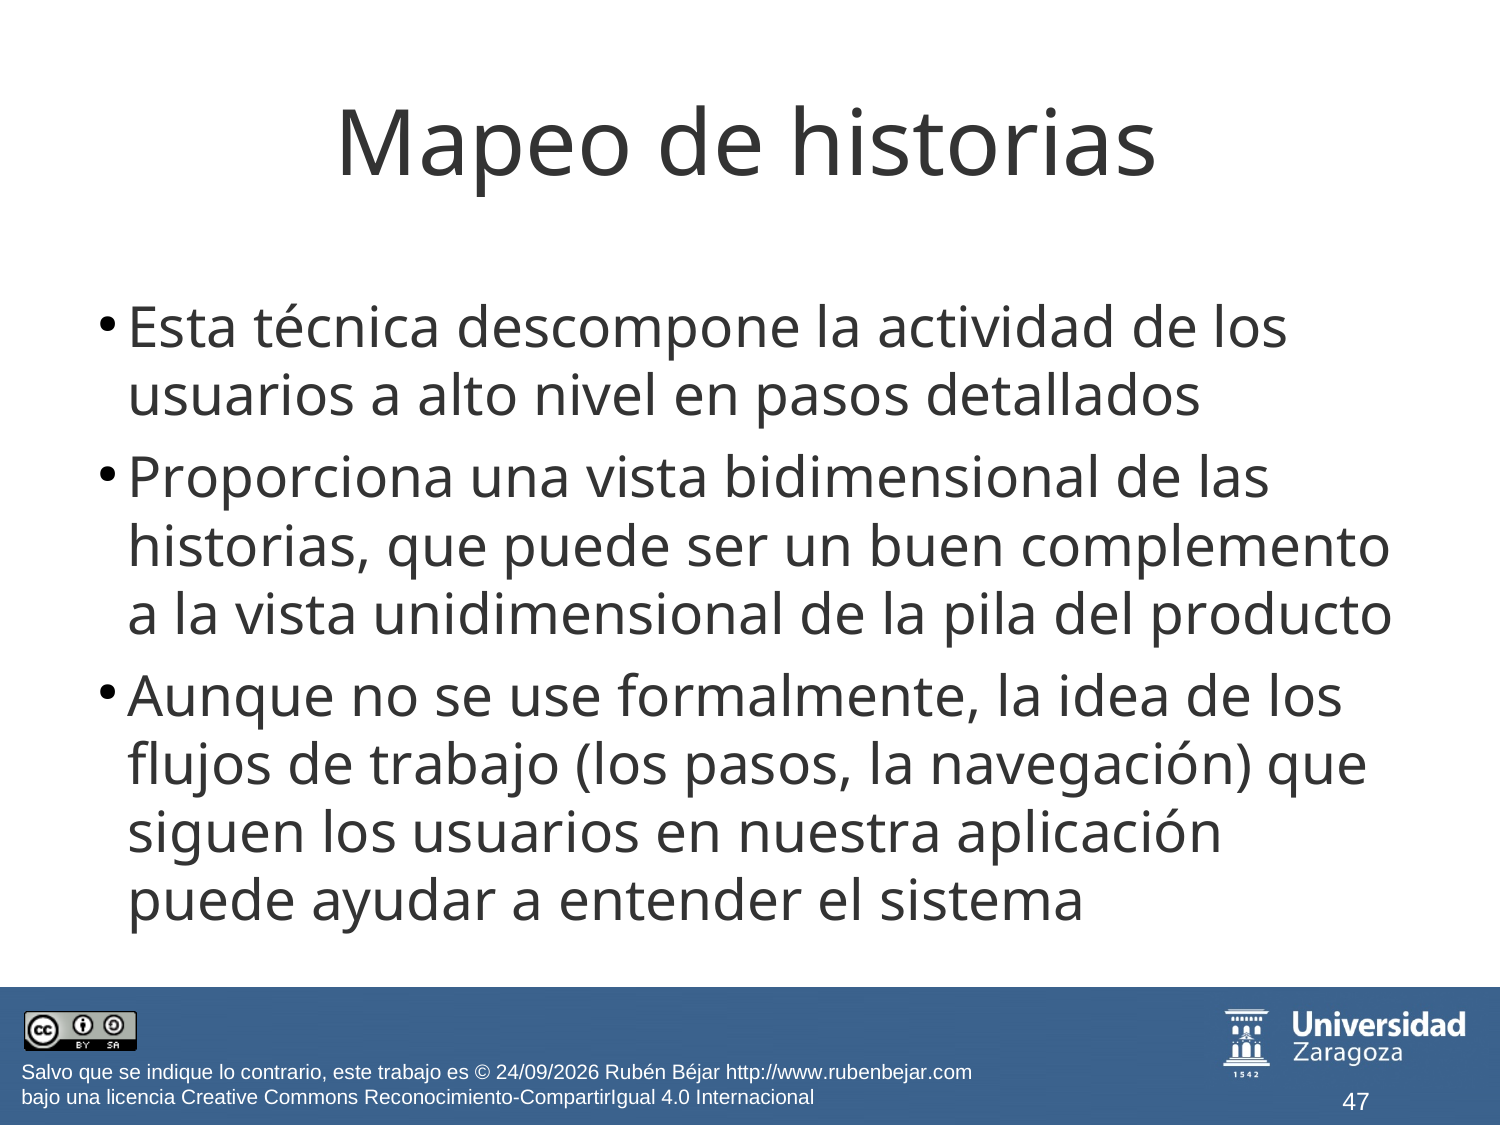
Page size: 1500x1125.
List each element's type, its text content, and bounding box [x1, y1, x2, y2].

list Esta técnica descompone la actividad de los usuarios a alto nivel en pasos detallados Proporciona una vista bidimensional de las historias, que puede ser un buen complemento a la vista unidimensional de la pila del producto Aunque no se use formalmente, la idea de los flujos de trabajo (los pasos, la navegación) que siguen los usuarios en nuestra aplicación puede ayudar a entender el sistema [82, 283, 1418, 957]
title Mapeo de historias [74, 21, 1420, 257]
picture [0, 987, 1500, 1125]
